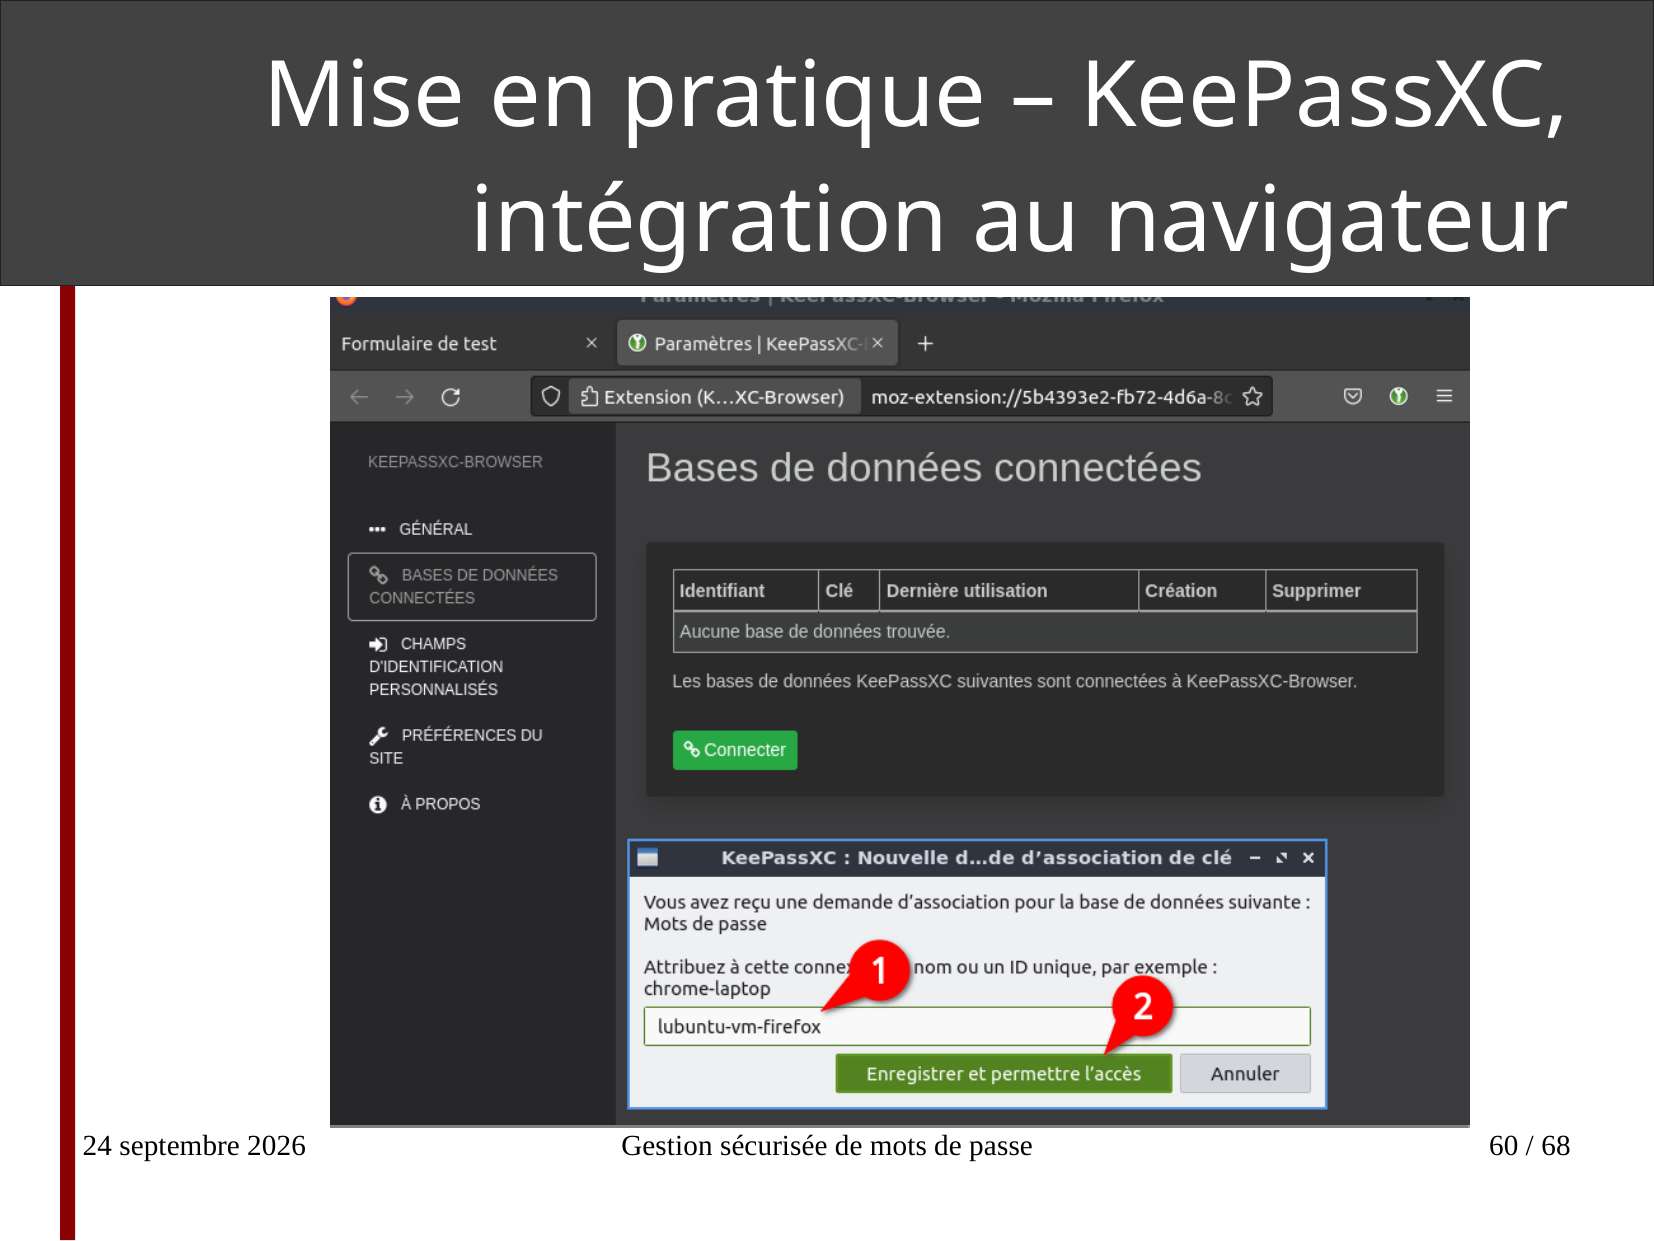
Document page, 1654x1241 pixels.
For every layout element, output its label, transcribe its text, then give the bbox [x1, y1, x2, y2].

title Mise en pratique – KeePassXC, intégration au navigateur [82, 27, 1571, 279]
picture [330, 297, 1470, 1125]
